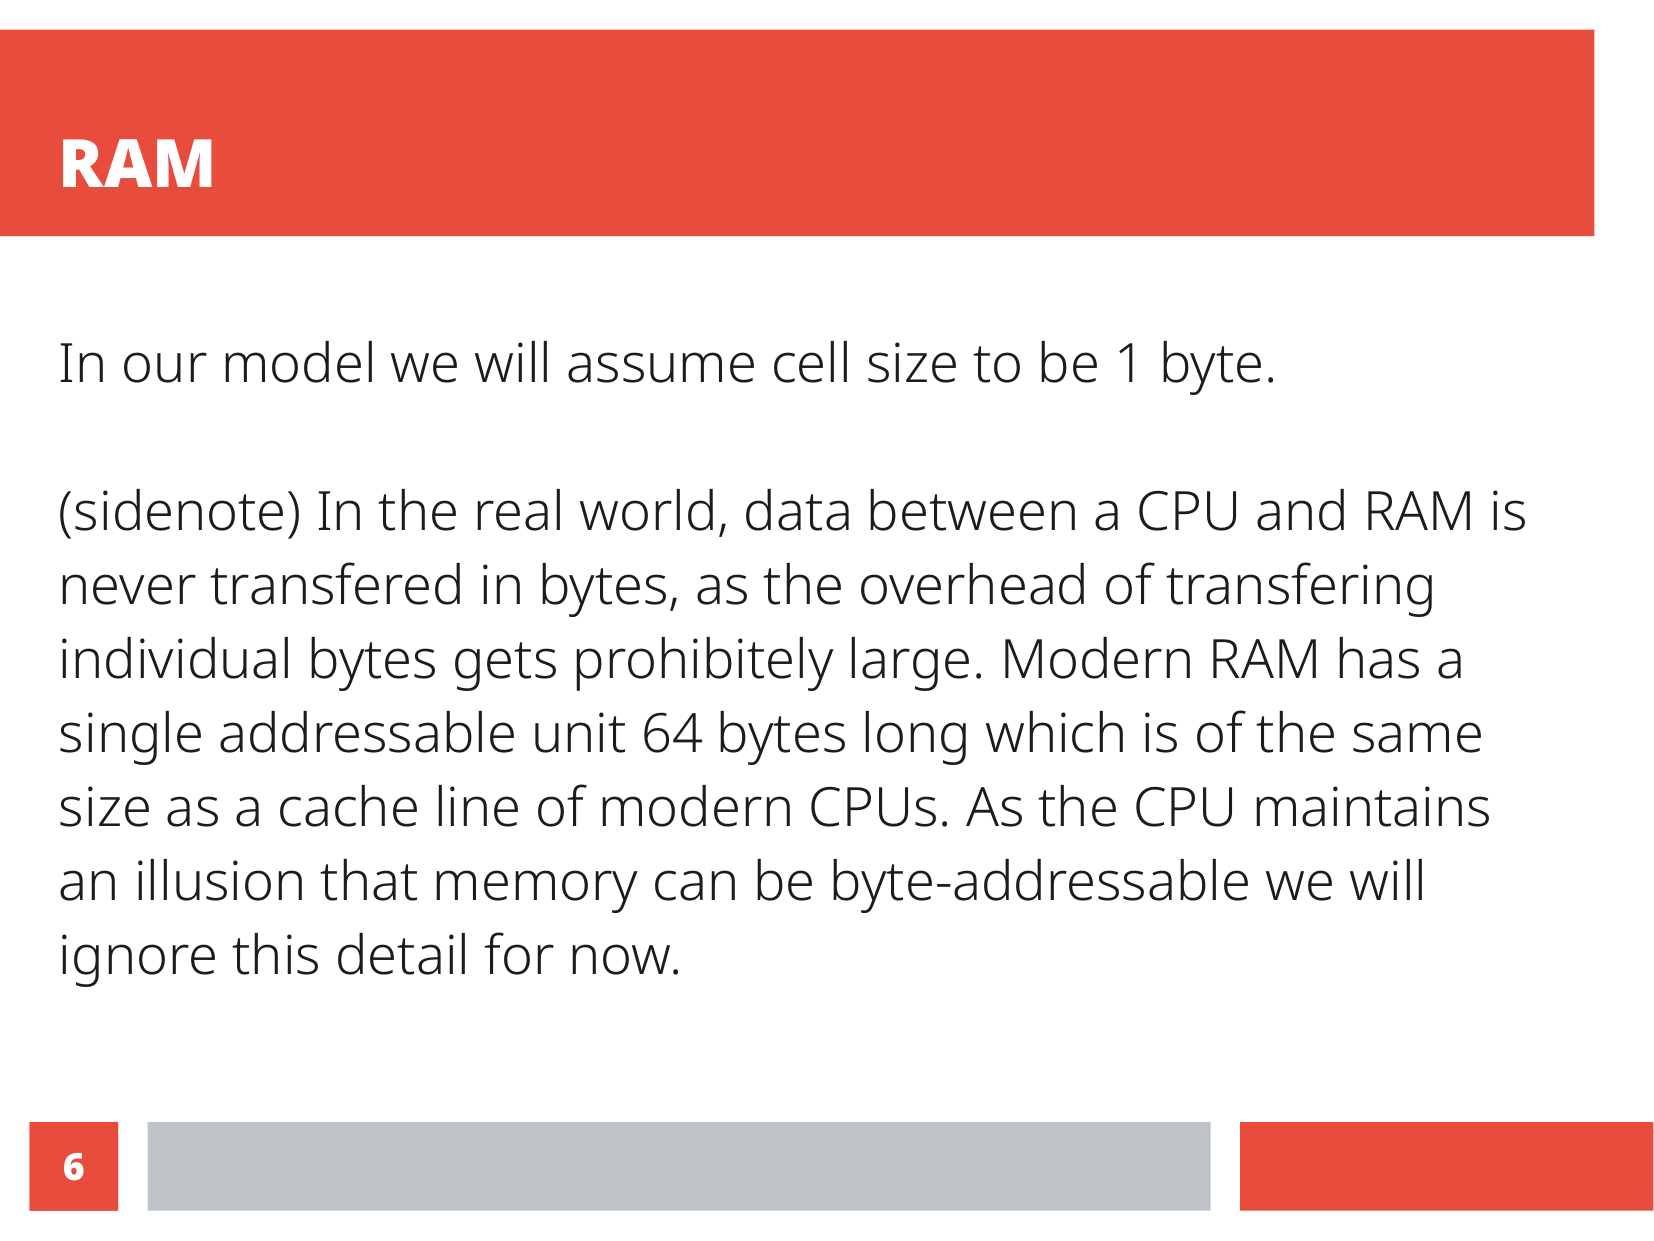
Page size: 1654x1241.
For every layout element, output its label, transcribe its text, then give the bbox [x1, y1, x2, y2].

text_box In our model we will assume cell size to be 1 byte. (sidenote) In the real world, data between a CPU and RAM is never transfered in bytes, as the overhead of transfering individual bytes gets prohibitely large. Modern RAM has a single addressable unit 64 bytes long which is of the same size as a cache line of modern CPUs. As the CPU maintains an illusion that memory can be byte-addressable we will ignore this detail for now. [59, 324, 1565, 1093]
title RAM [59, 59, 1595, 207]
